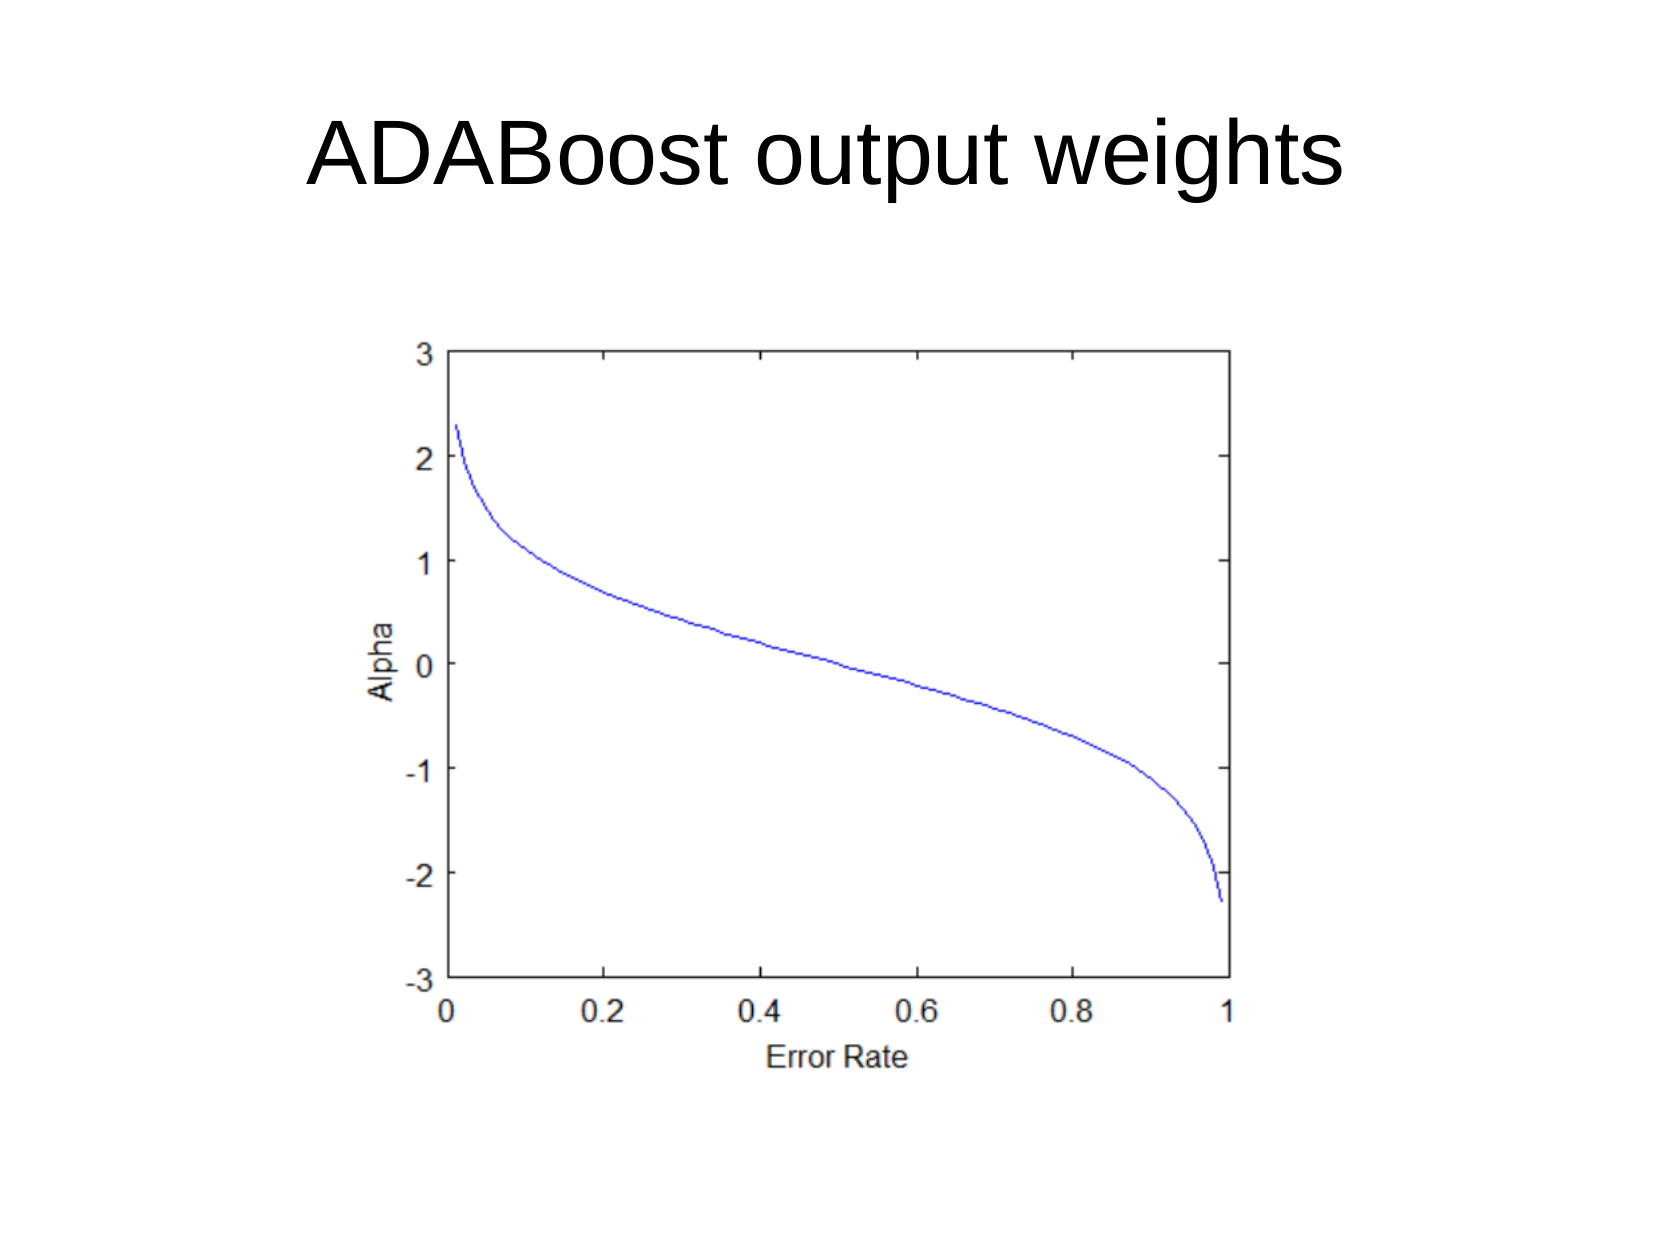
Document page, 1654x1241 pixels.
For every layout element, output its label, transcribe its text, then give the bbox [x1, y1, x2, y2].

title ADABoost output weights [82, 49, 1571, 257]
picture [360, 297, 1291, 1096]
